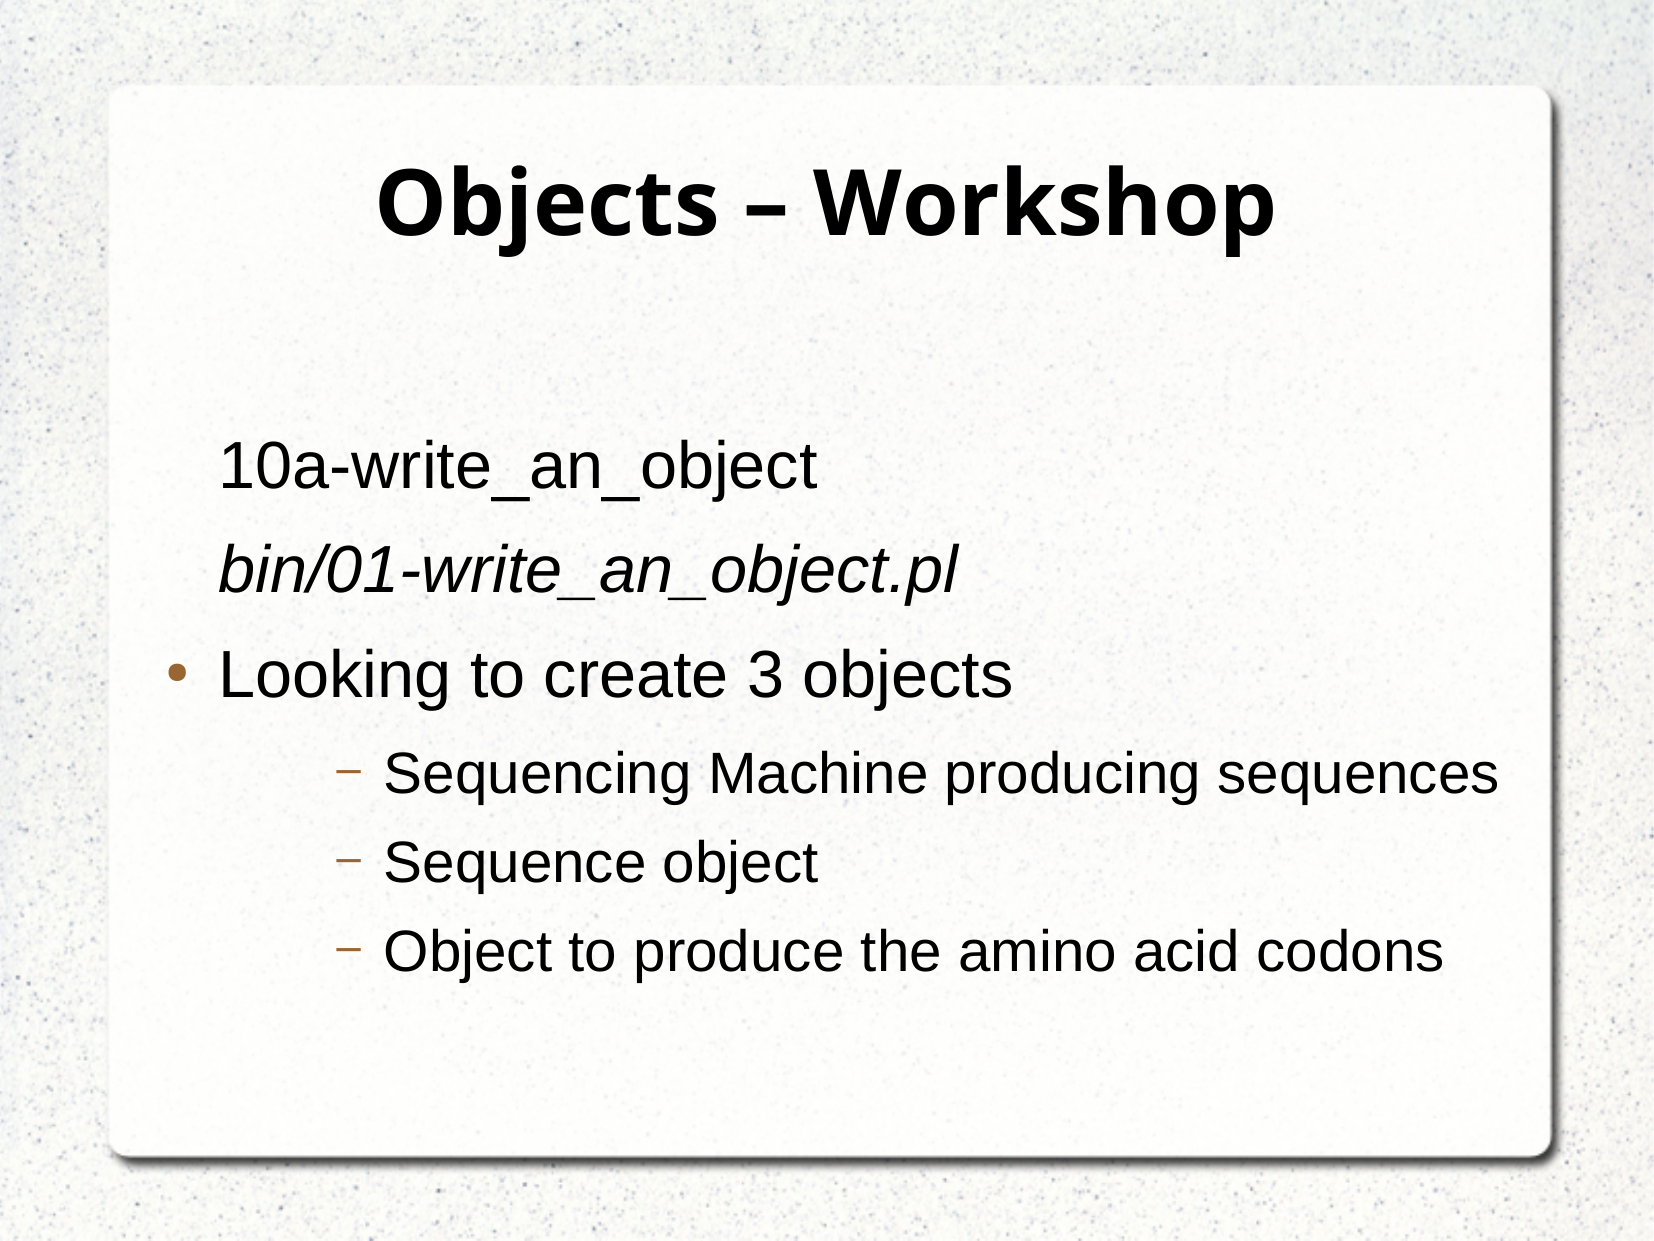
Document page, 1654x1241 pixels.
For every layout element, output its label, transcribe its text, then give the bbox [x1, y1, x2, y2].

list 10a-write_an_object bin/01-write_an_object.pl Looking to create 3 objects Sequencing Machine producing sequences Sequence object Object to produce the amino acid codons [147, 428, 1506, 1063]
title Objects – Workshop [118, 96, 1536, 304]
picture [0, 0, 1654, 1241]
